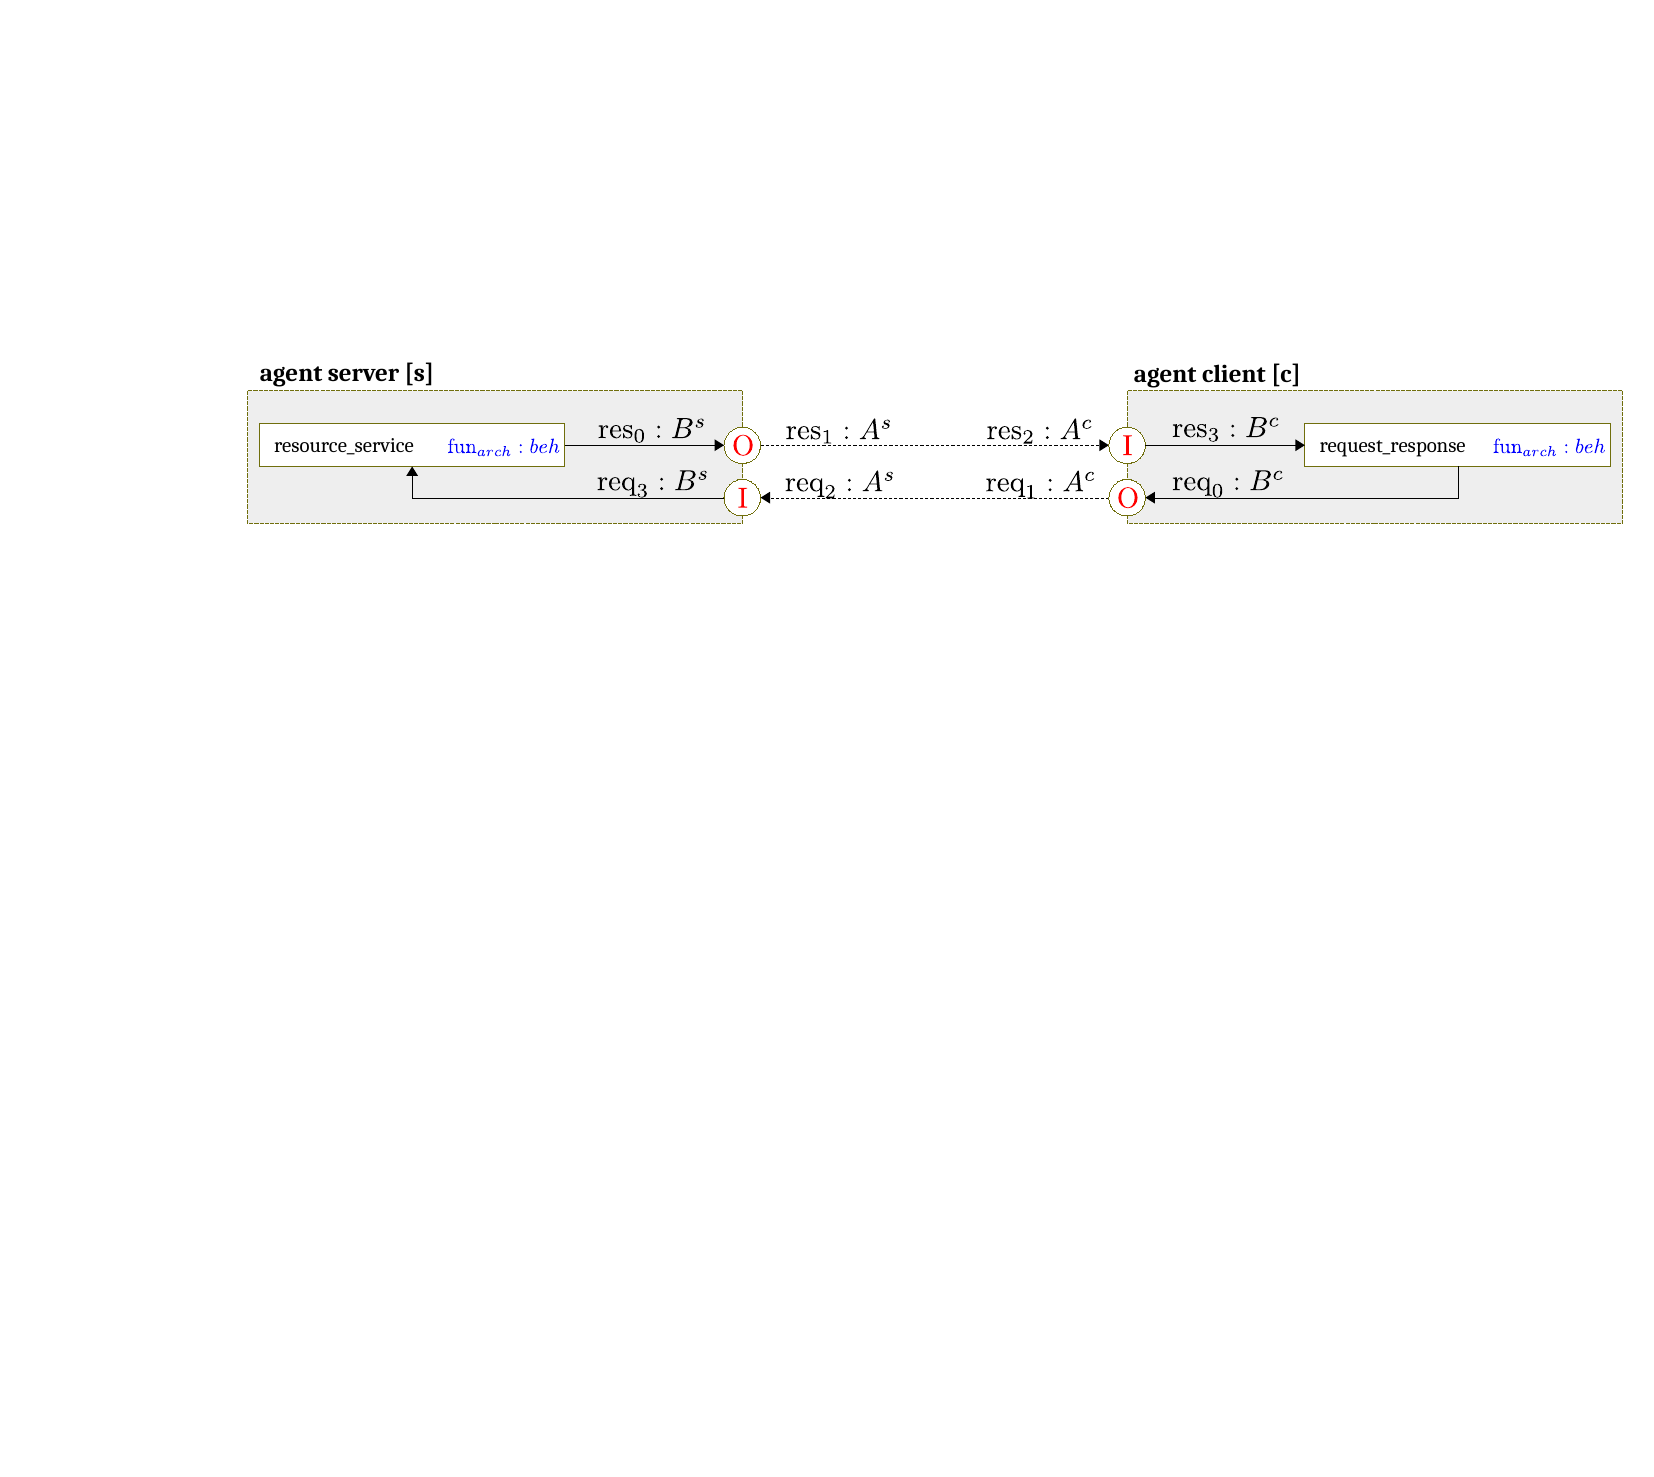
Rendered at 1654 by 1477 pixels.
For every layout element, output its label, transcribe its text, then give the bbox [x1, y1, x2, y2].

picture [784, 470, 893, 499]
picture [596, 417, 705, 444]
picture [985, 470, 1095, 499]
picture [596, 470, 707, 498]
text_box [1108, 390, 1623, 524]
picture [784, 417, 892, 445]
picture [985, 417, 1093, 445]
text_box request_response [1304, 423, 1611, 467]
picture [1122, 435, 1132, 456]
picture [1116, 487, 1138, 509]
picture [1492, 437, 1606, 458]
text_box agent client [c] [1119, 352, 1343, 399]
text_box [247, 390, 761, 524]
picture [731, 434, 753, 456]
text_box agent server [s] [245, 351, 457, 396]
picture [1172, 470, 1283, 498]
picture [737, 487, 748, 508]
picture [1171, 417, 1279, 442]
picture [446, 437, 561, 458]
text_box resource_service [259, 423, 565, 467]
